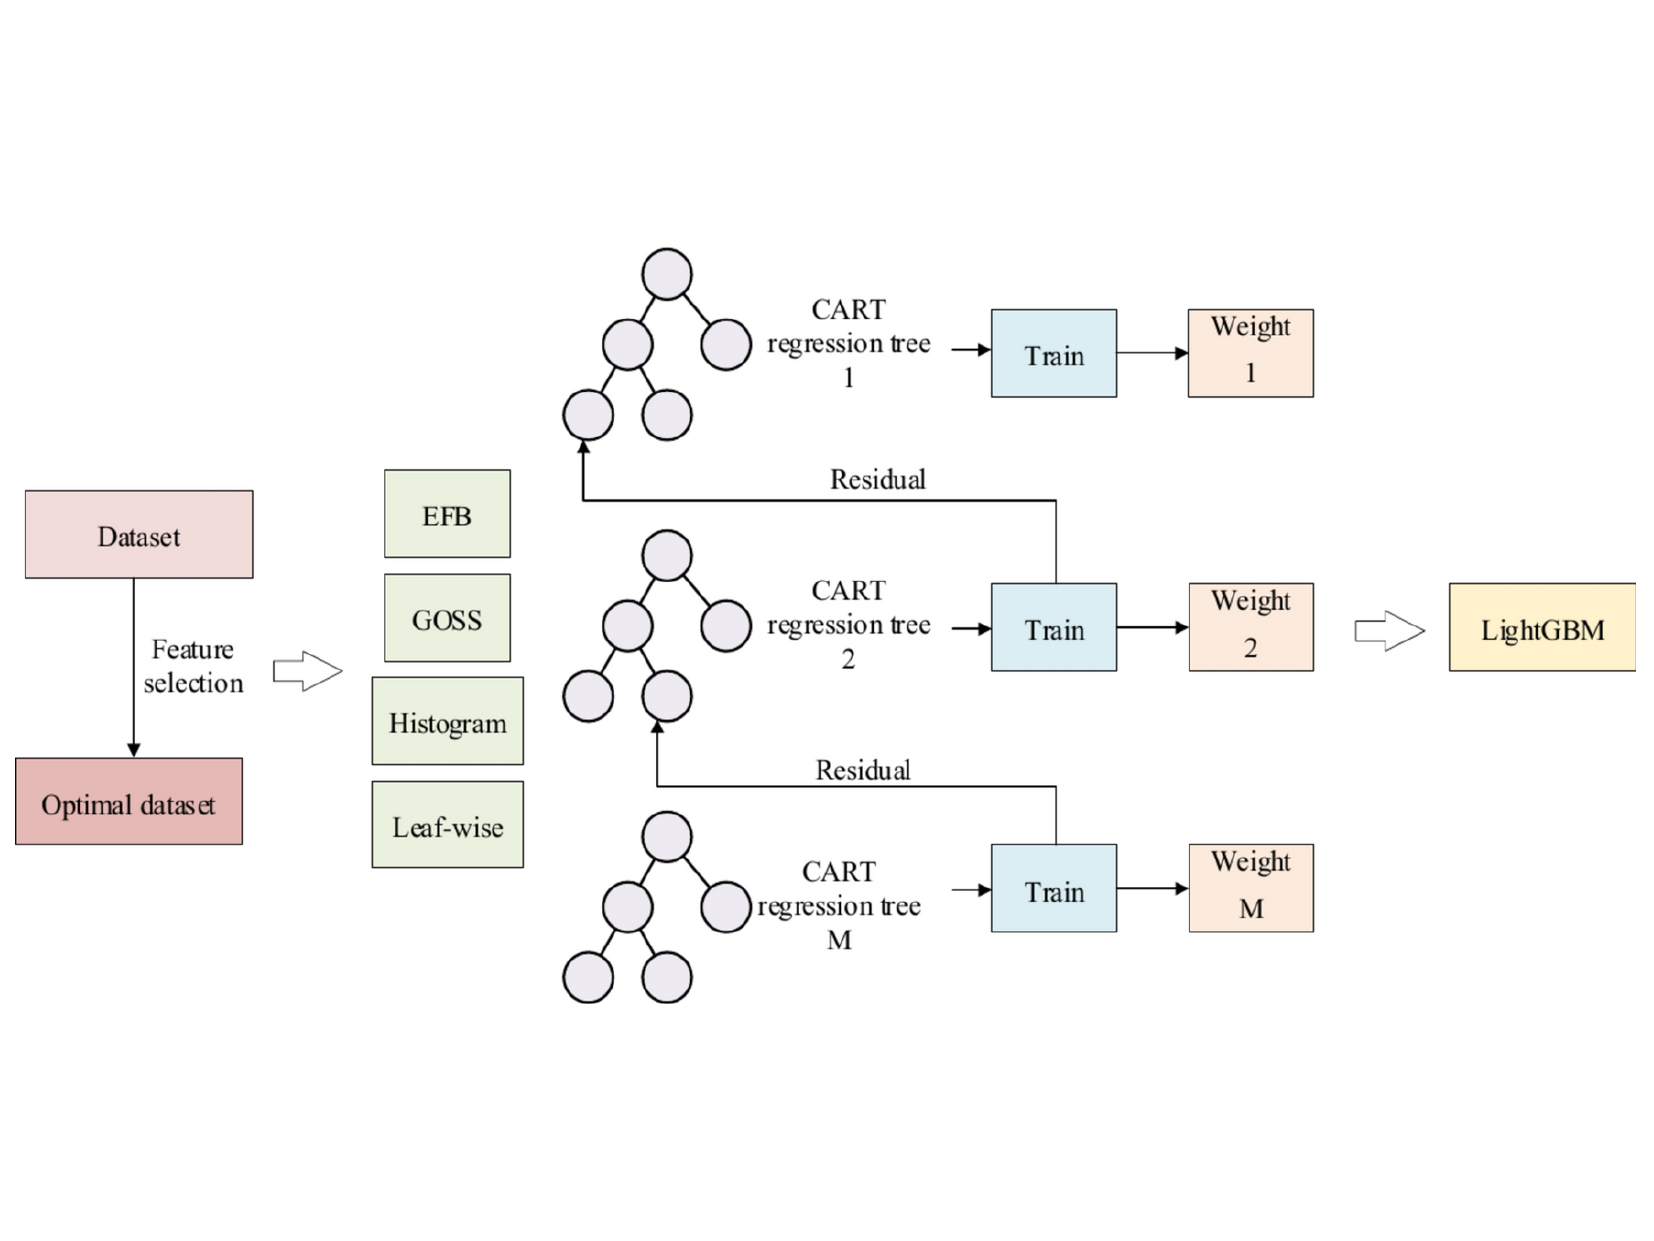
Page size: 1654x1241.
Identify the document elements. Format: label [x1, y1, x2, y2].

picture [15, 247, 1636, 1004]
